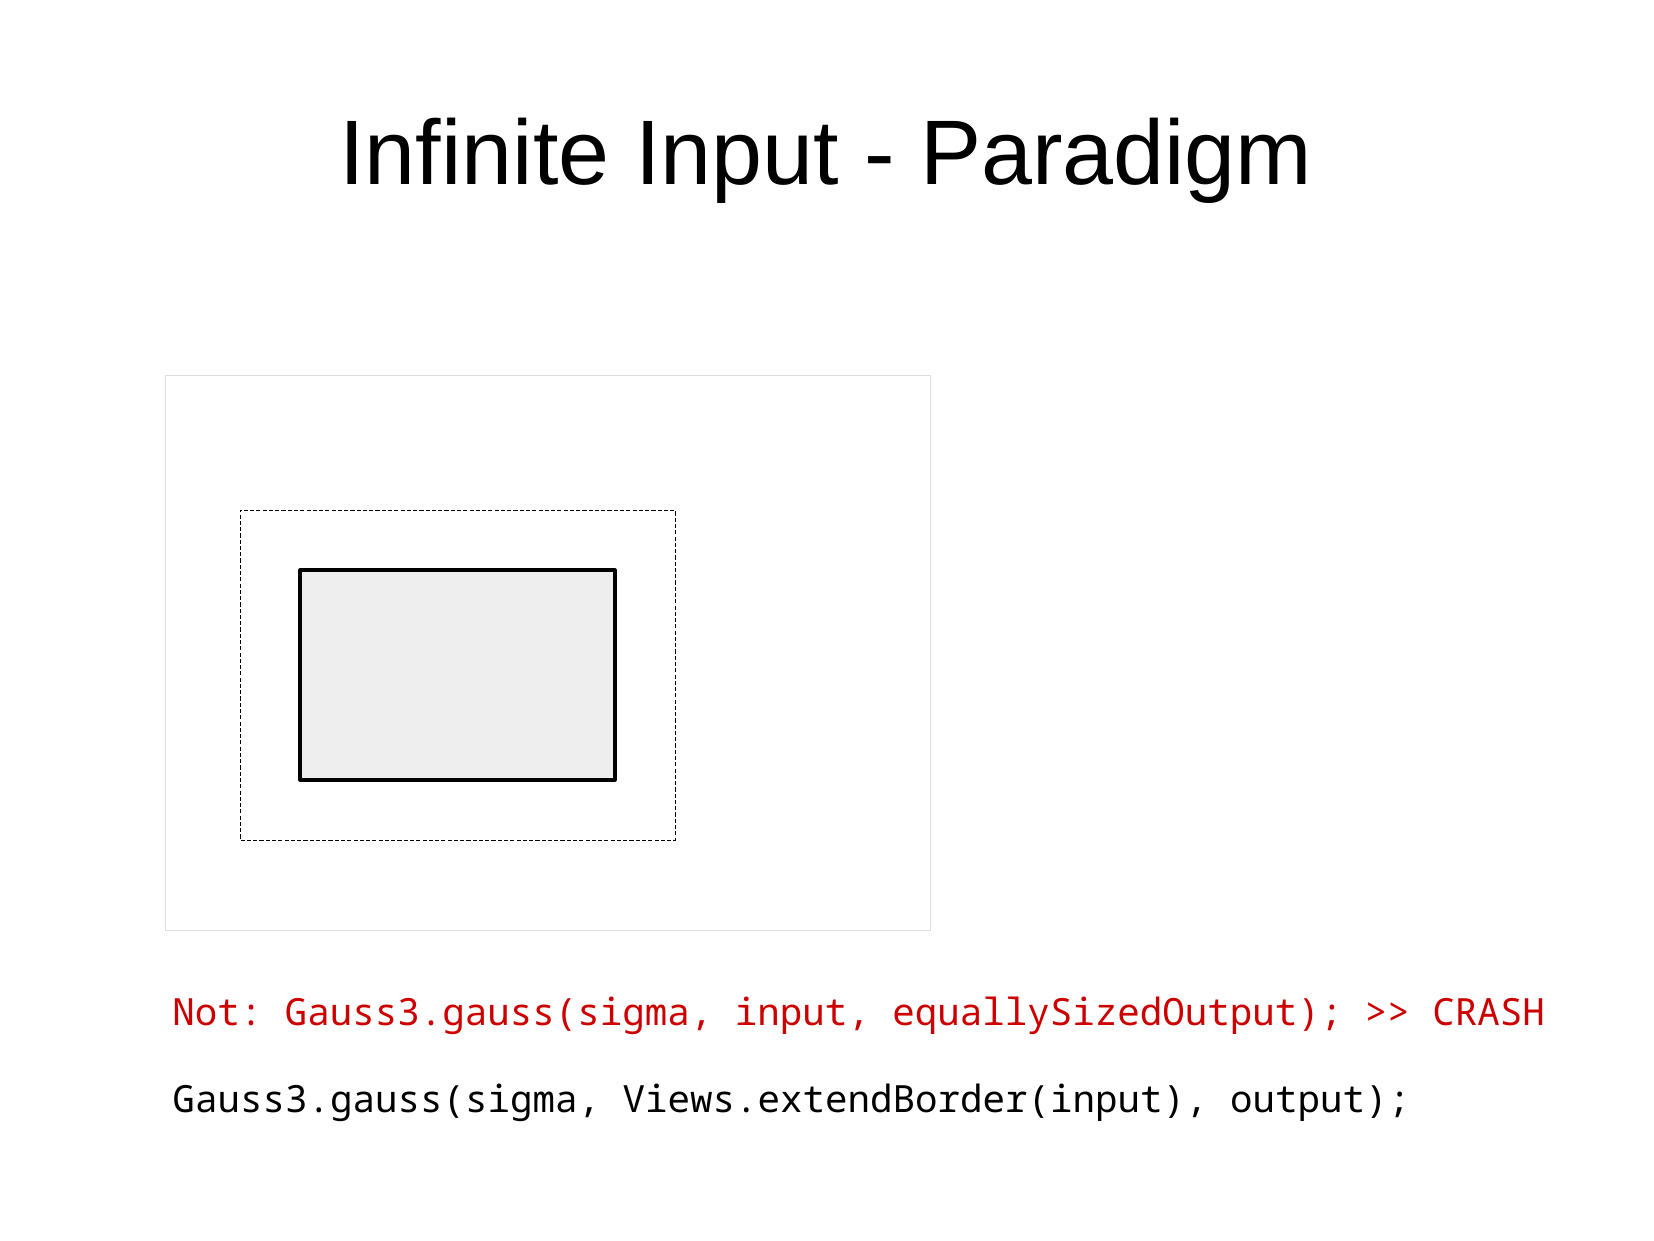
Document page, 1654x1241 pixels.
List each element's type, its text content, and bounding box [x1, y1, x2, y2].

text_box Not: Gauss3.gauss(sigma, input, equallySizedOutput); >> CRASH [157, 978, 1560, 1037]
text_box Gauss3.gauss(sigma, Views.extendBorder(input), output); [157, 1065, 1426, 1124]
title Infinite Input - Paradigm [82, 49, 1571, 257]
text_box [300, 570, 616, 781]
